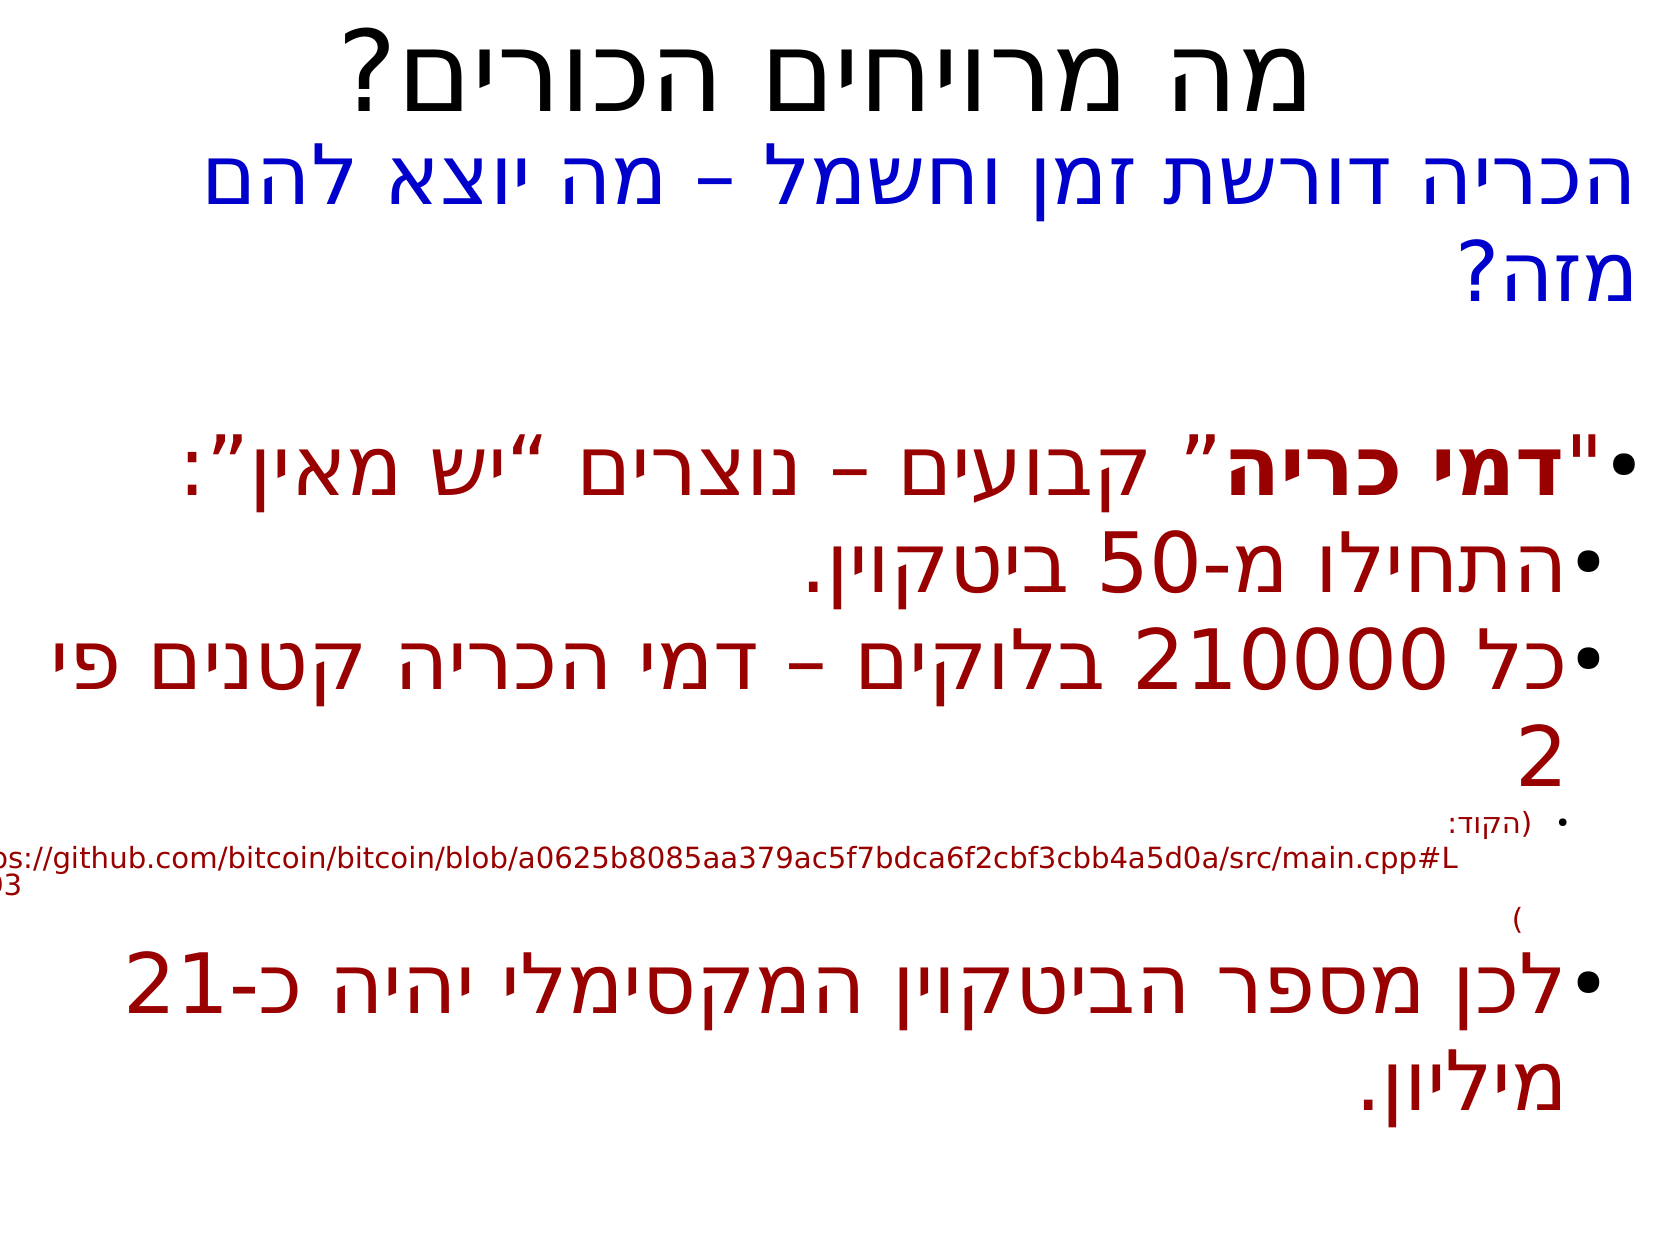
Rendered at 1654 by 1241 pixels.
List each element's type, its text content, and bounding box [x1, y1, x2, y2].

text_box הכריה דורשת זמן וחשמל – מה יוצא להם מזה? "דמי כריה” קבועים – נוצרים “יש מאין”: התחילו מ-50 ביטקוין. כל 210000 בלוקים – דמי הכריה קטנים פי 2 (הקוד: https://github.com/bitcoin/bitcoin/blob/a0625b8085aa379ac5f7bdca6f2cbf3cbb4a5d0a/src/main.cpp#L1093 ) לכן מספר הביטקוין המקסימלי יהיה כ-21 מיליון. "עמלת עסקה” משתנה – נקבעת ע”י המשלם בכל עיסקה. ככל שהעמלה גבוהה יותר – יש סיכוי גדול יותר שאחד הכורים יסכים להכניס את העסקה לבלוק (https://bitcoinfees.info/). [0, 120, 1654, 1222]
text_box מה מרויחים הכורים? [0, 0, 1654, 120]
